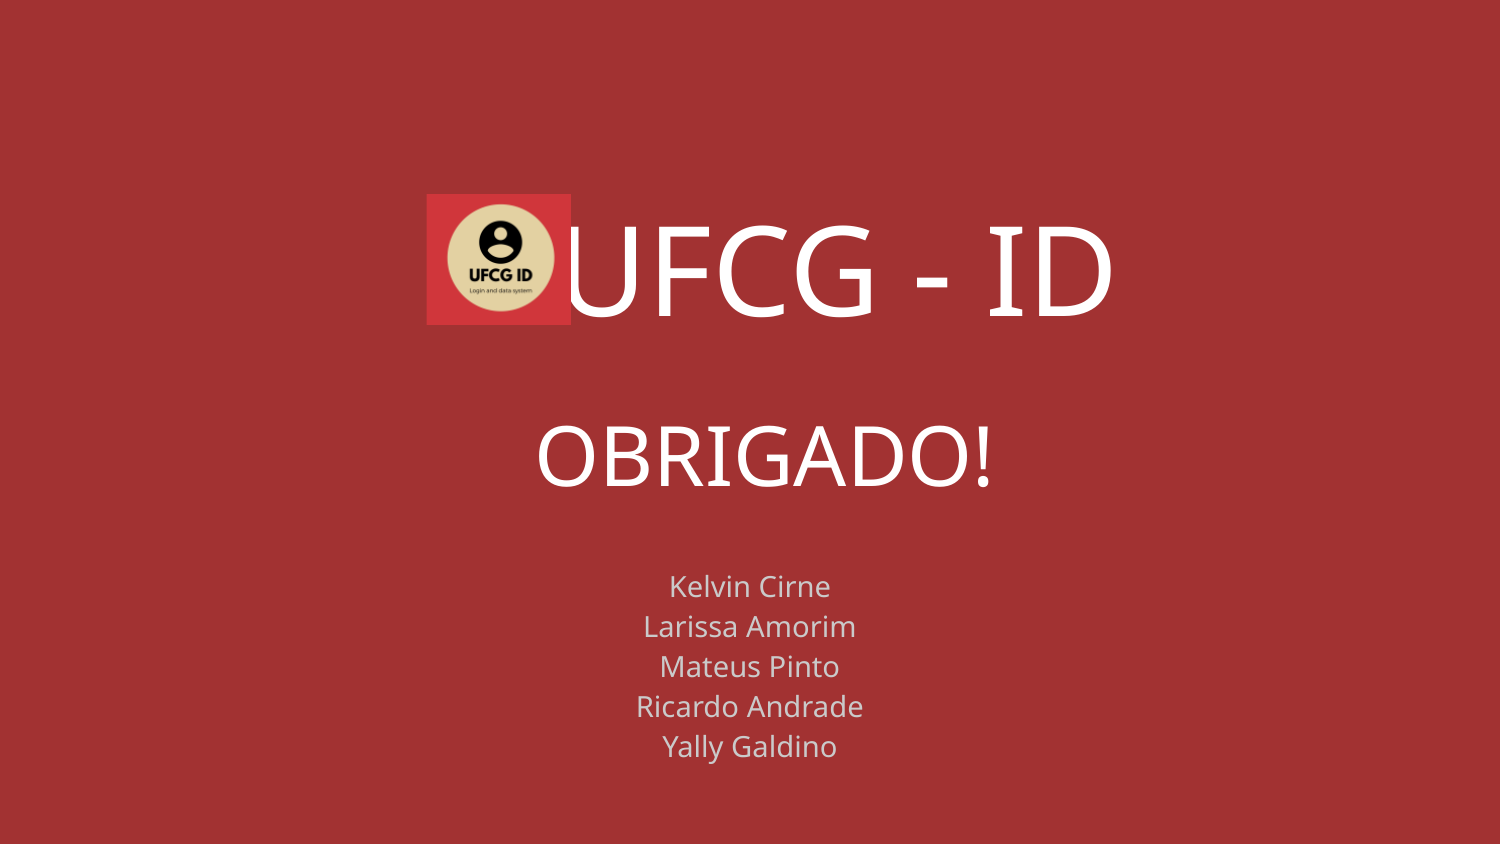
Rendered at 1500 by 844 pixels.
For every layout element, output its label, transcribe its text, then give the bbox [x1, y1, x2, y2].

title UFCG - ID [197, 176, 1478, 461]
title OBRIGADO! [125, 388, 1406, 519]
subtitle Kelvin Cirne Larissa Amorim Mateus Pinto Ricardo Andrade Yally Galdino [227, 547, 1273, 757]
picture [426, 194, 571, 325]
